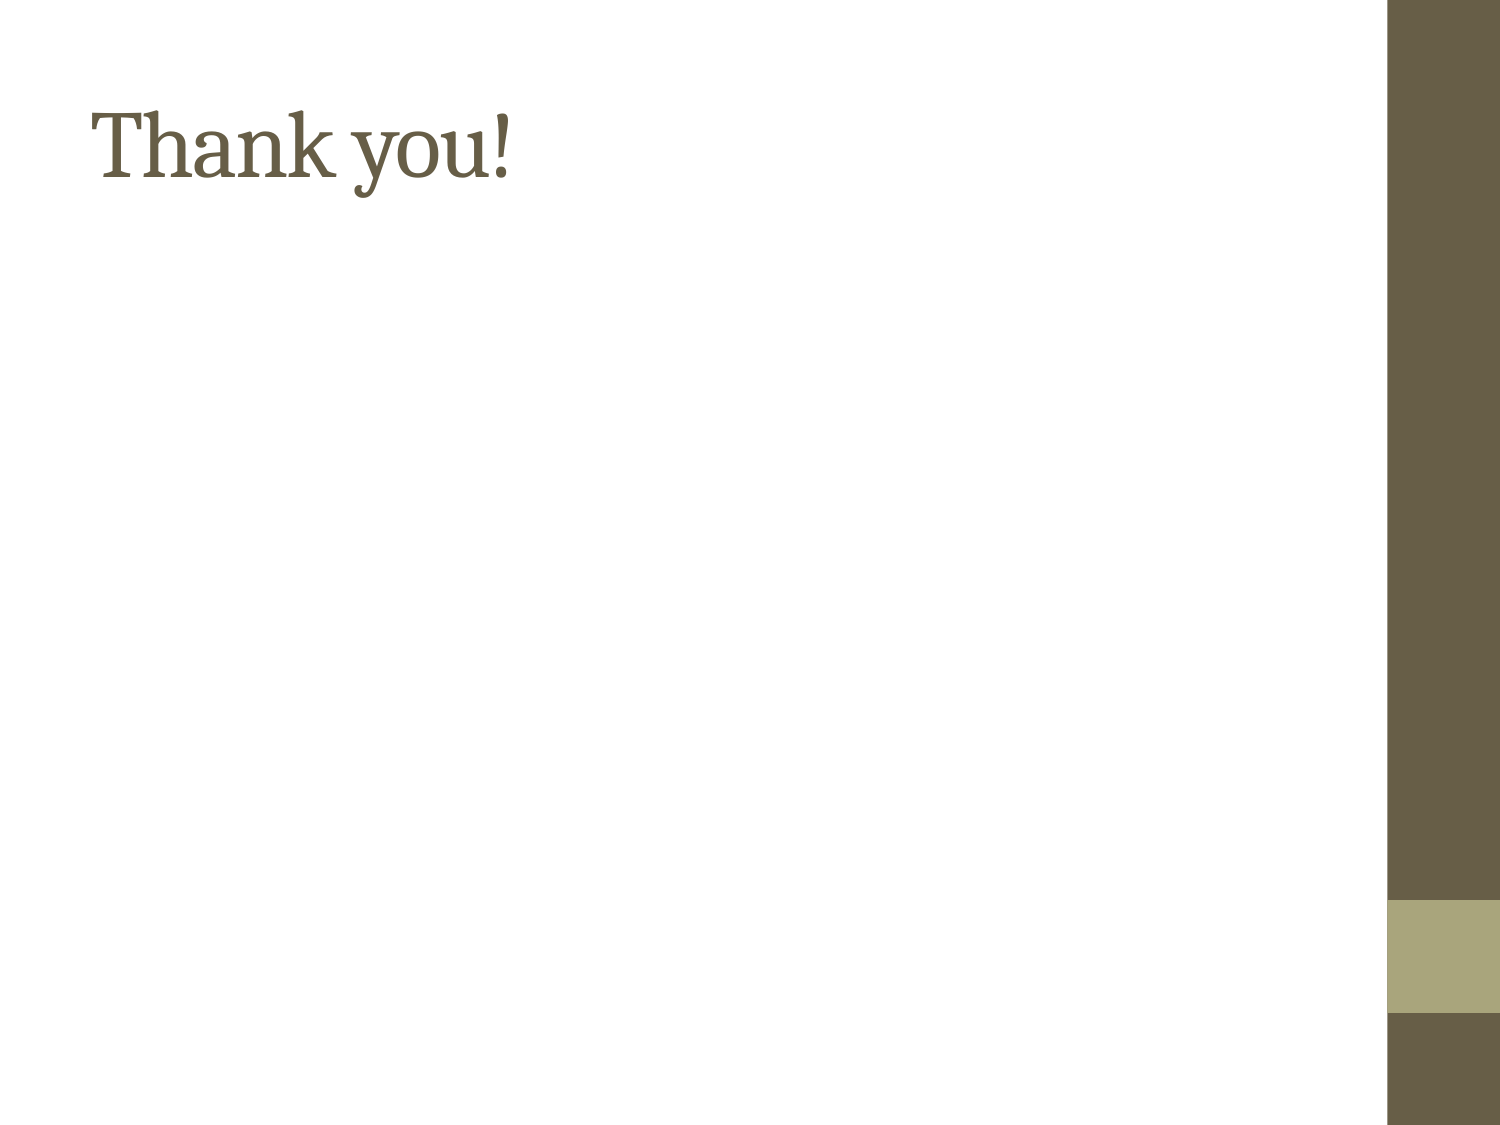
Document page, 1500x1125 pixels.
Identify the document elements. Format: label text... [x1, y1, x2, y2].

title Thank you! [75, 45, 1326, 233]
